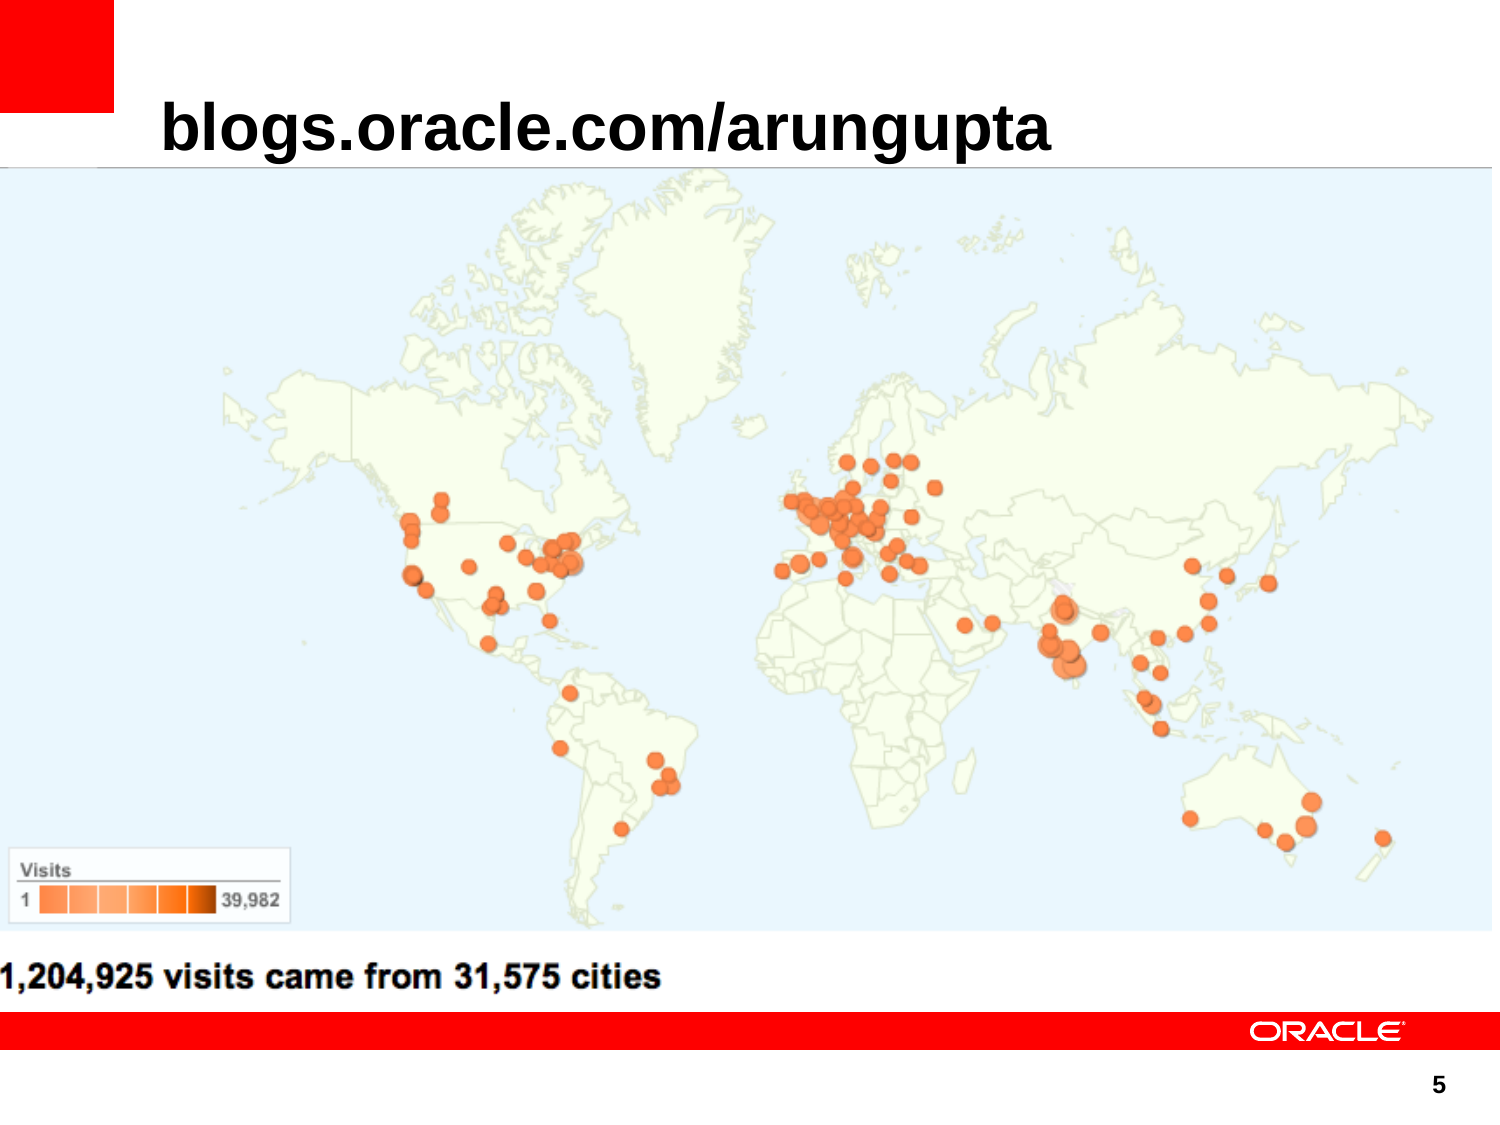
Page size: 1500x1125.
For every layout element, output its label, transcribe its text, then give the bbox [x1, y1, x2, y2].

title blogs.oracle.com/arungupta [145, 49, 1390, 167]
picture [0, 167, 1492, 1003]
picture [0, 1012, 1500, 1050]
picture [0, 0, 114, 113]
